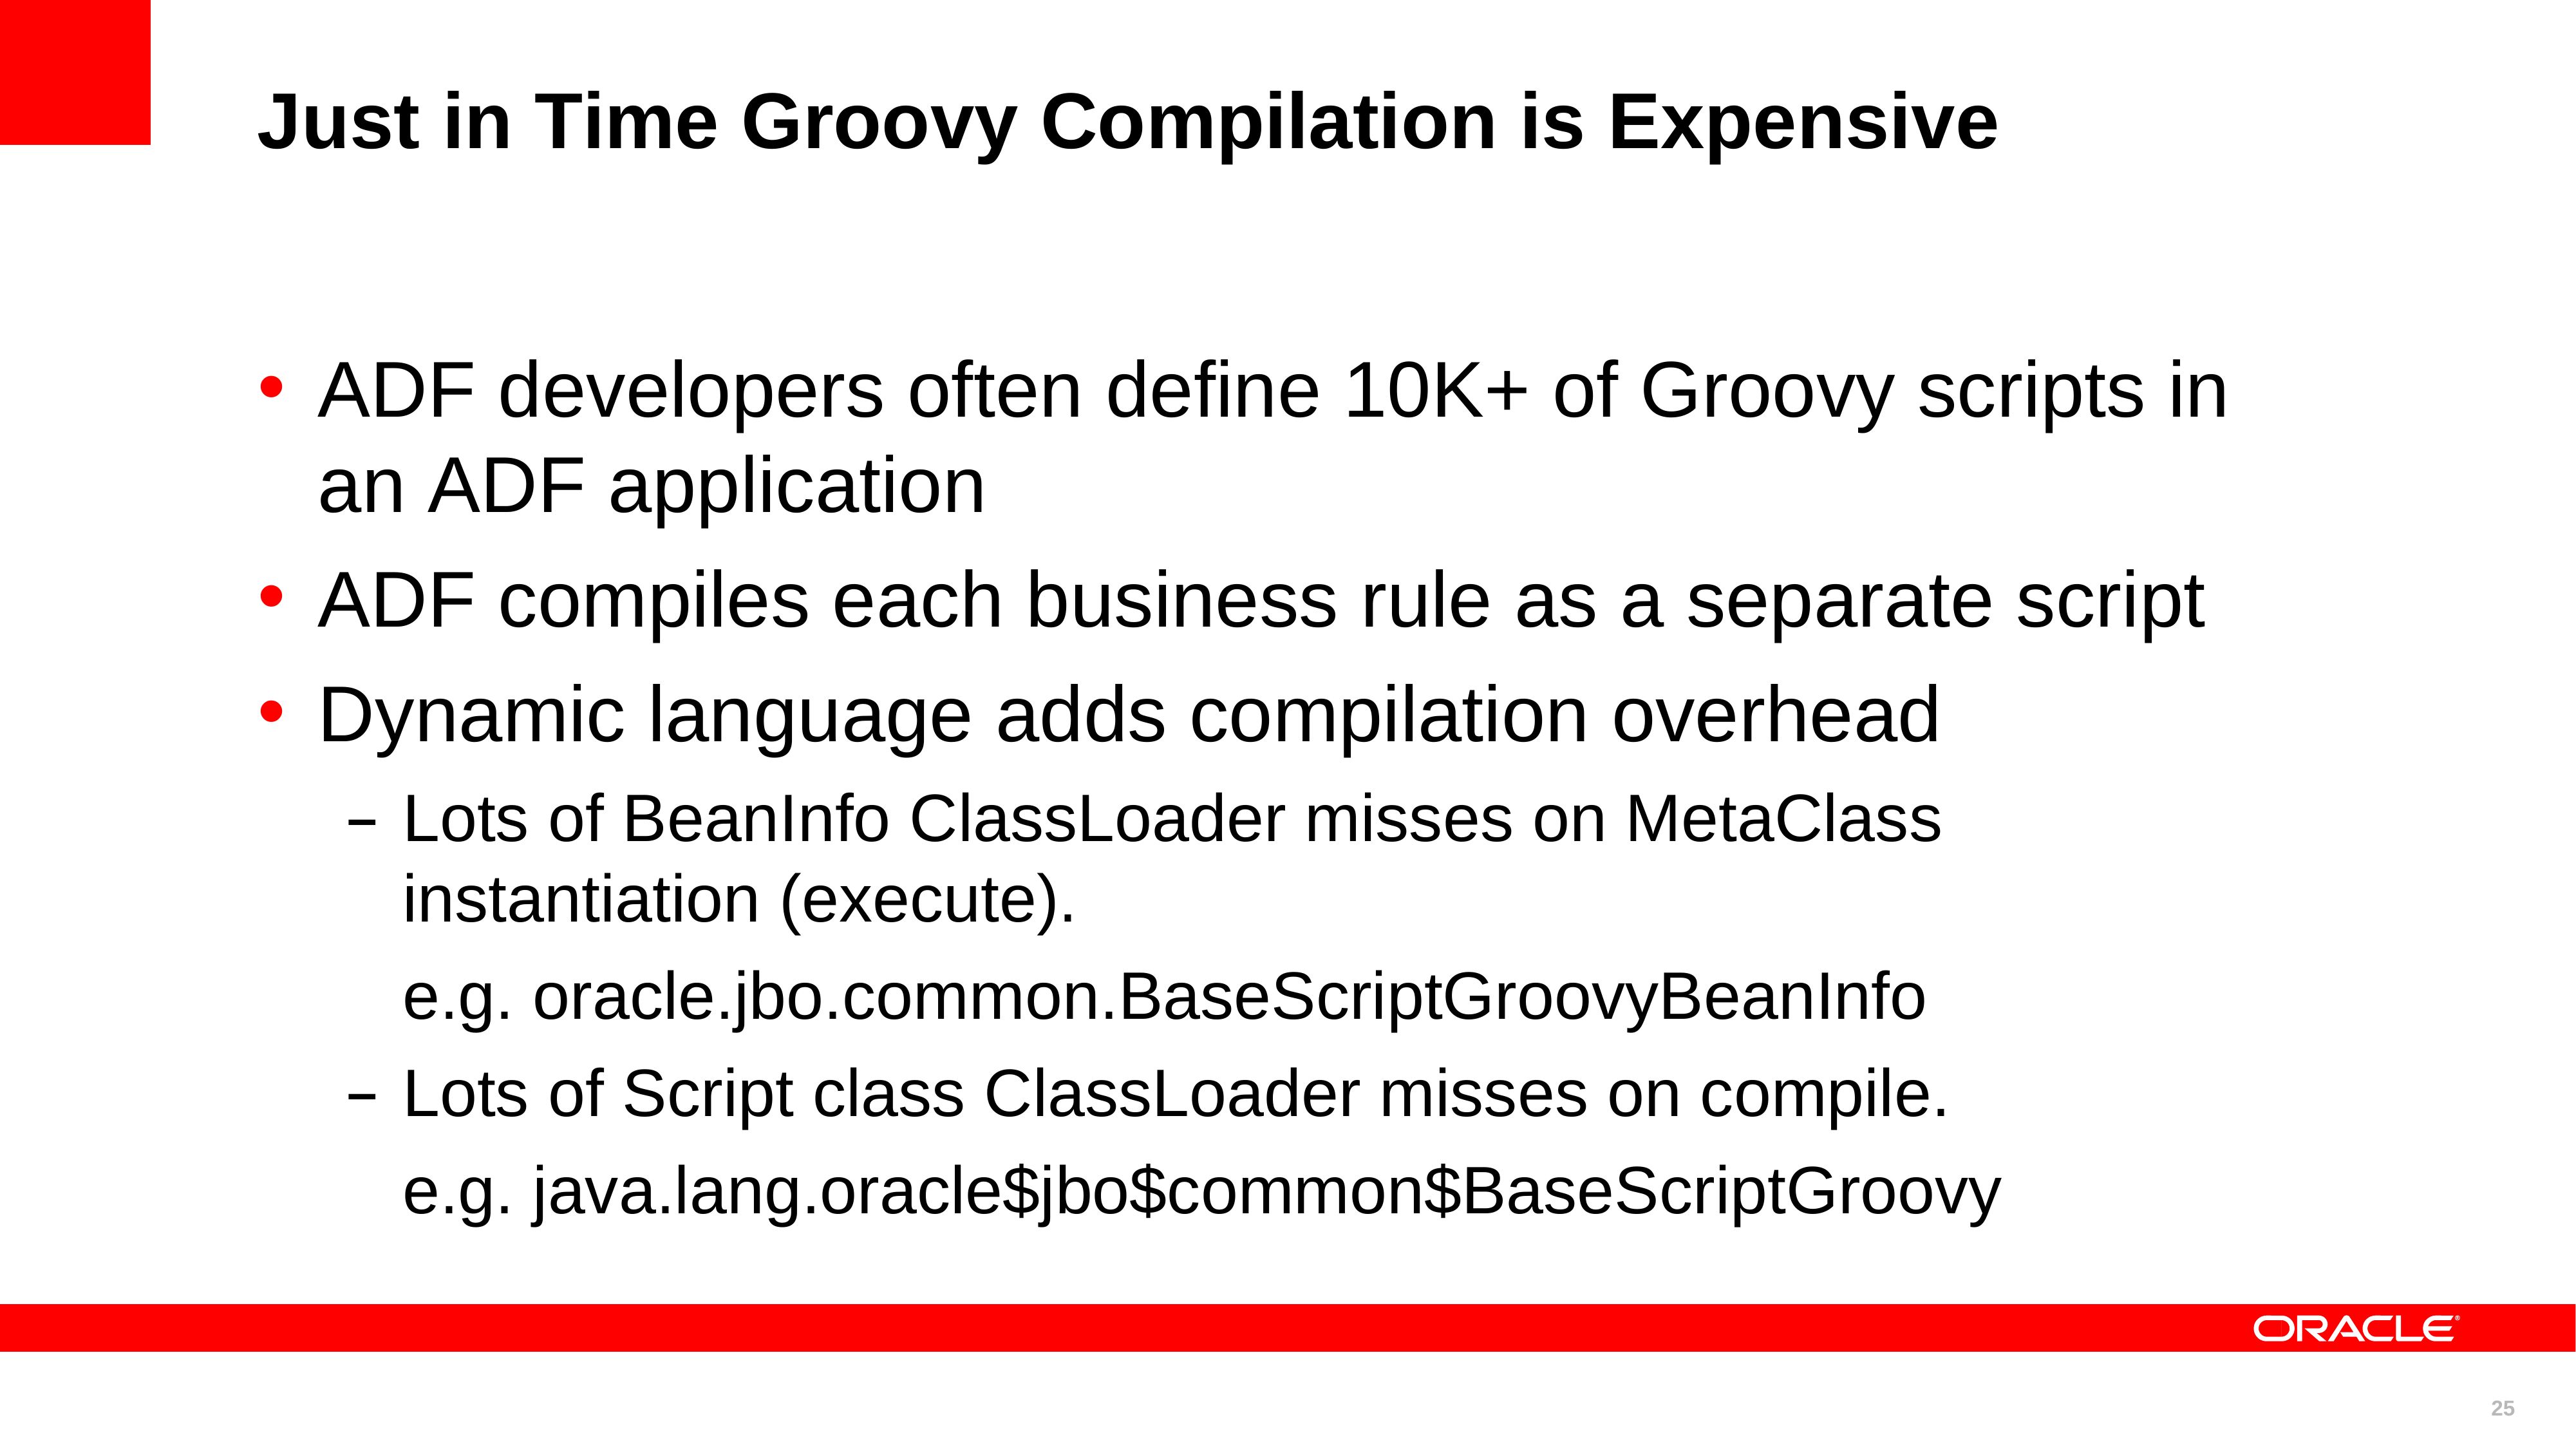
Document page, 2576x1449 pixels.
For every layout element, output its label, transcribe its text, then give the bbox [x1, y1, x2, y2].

title Just in Time Groovy Compilation is Expensive [257, 69, 2318, 251]
list ADF developers often define 10K+ of Groovy scripts in an ADF application ADF compiles each business rule as a separate script Dynamic language adds compilation overhead Lots of BeanInfo ClassLoader misses on MetaClass instantiation (execute). e.g. oracle.jbo.common.BaseScriptGroovyBeanInfo Lots of Script class ClassLoader misses on compile. e.g. java.lang.oracle$jbo$common$BaseScriptGroovy [258, 337, 2318, 1256]
picture [0, 0, 151, 145]
picture [0, 1304, 2576, 1352]
